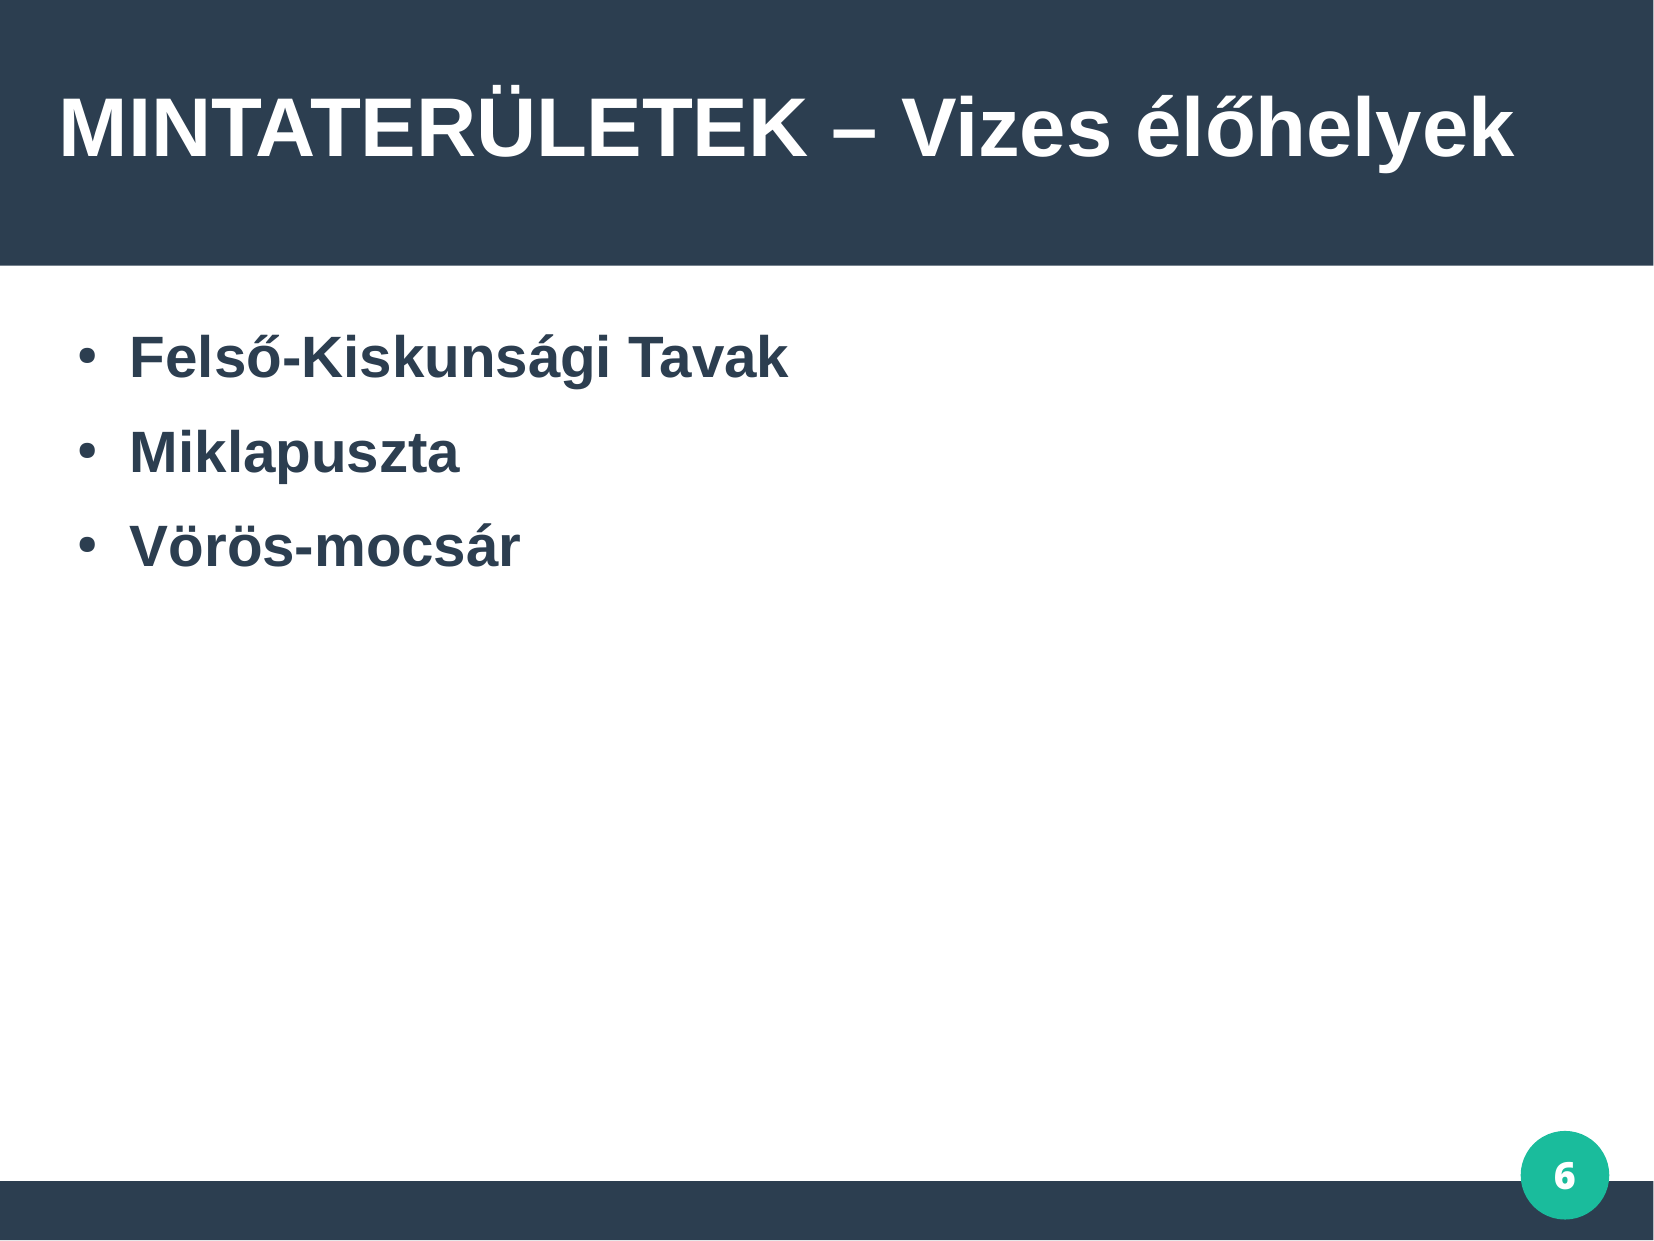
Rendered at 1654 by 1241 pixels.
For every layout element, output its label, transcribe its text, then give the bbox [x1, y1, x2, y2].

list Felső-Kiskunsági Tavak Miklapuszta Vörös-mocsár [59, 324, 1595, 1152]
title MINTATERÜLETEK – Vizes élőhelyek [59, 49, 1595, 207]
